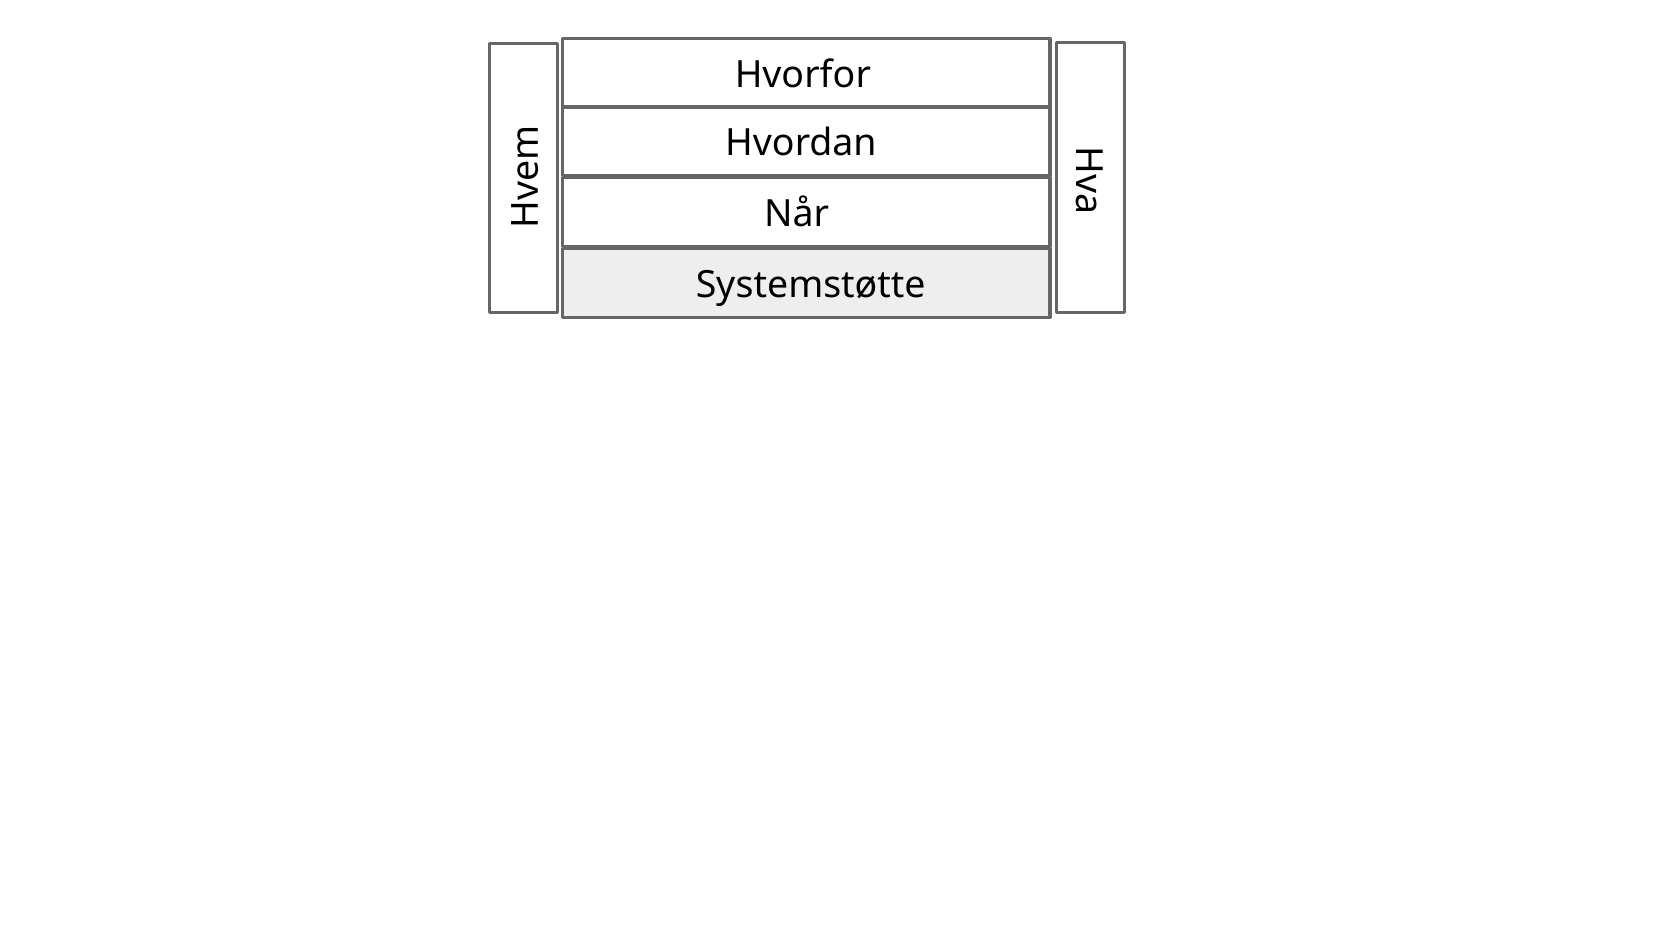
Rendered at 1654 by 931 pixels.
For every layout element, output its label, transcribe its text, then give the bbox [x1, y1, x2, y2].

text_box Hvem [493, 43, 554, 313]
text_box Hva [1060, 42, 1121, 313]
text_box Hvordan [562, 111, 1051, 171]
text_box Systemstøtte [562, 253, 1051, 313]
text_box Når [562, 182, 1051, 242]
text_box Hvorfor [562, 43, 1051, 103]
